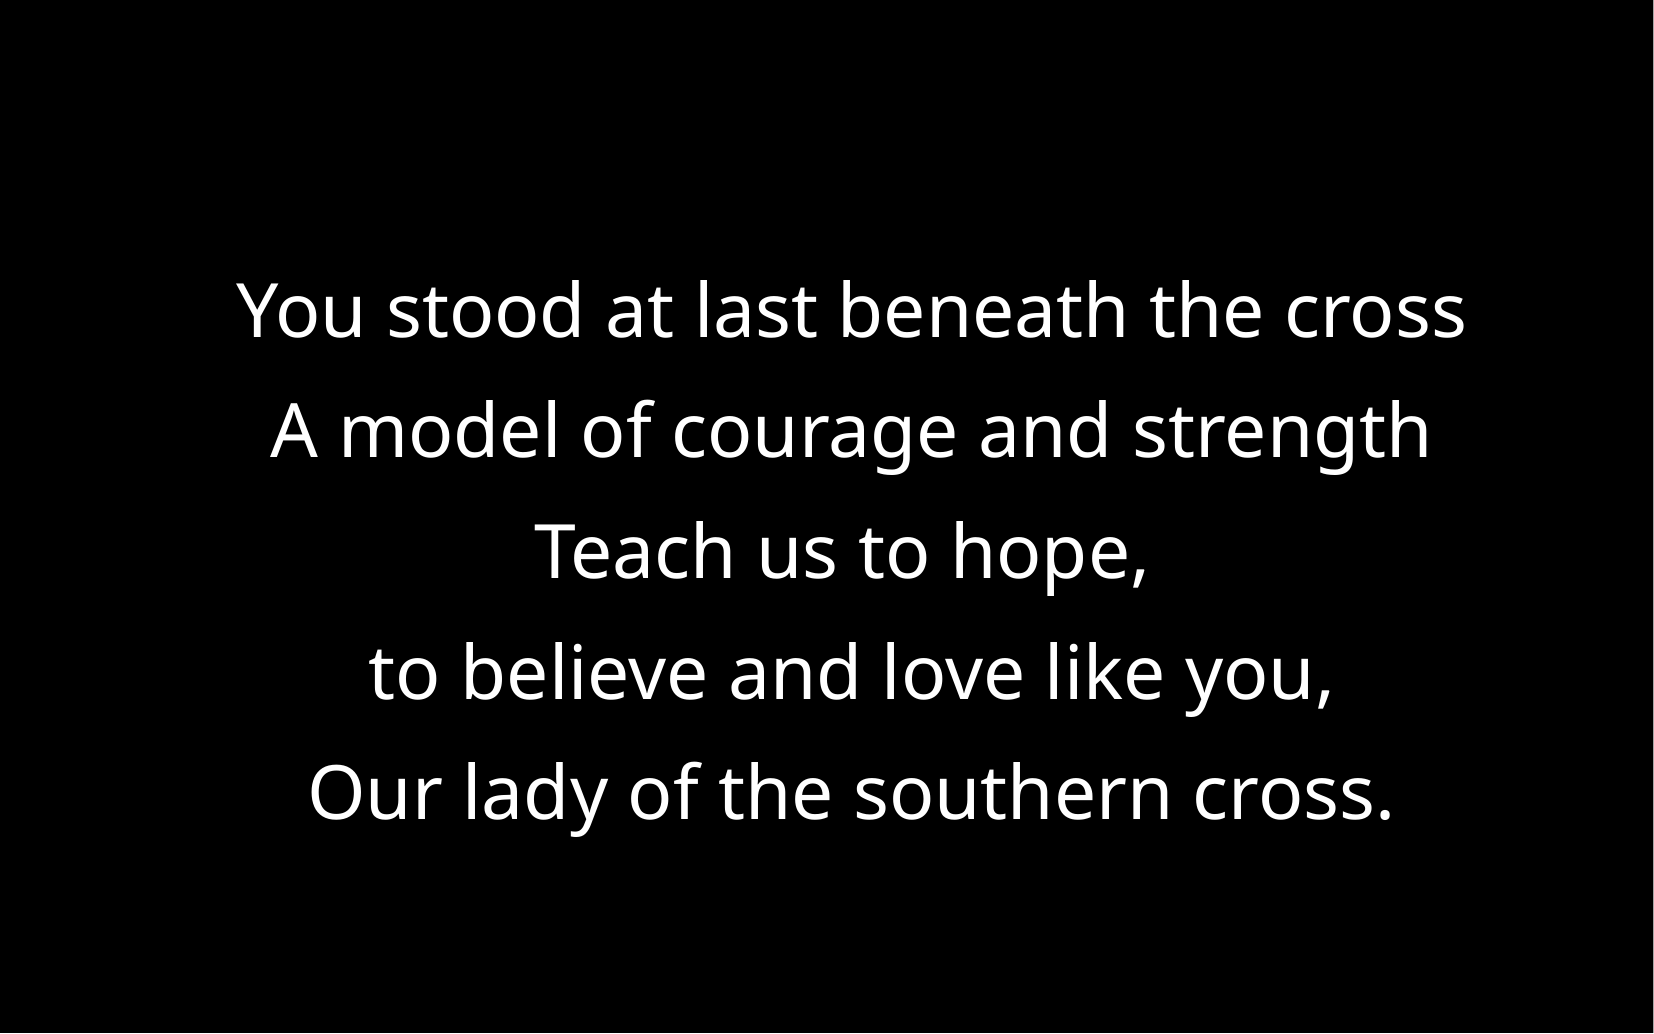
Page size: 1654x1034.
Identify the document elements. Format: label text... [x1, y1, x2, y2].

list You stood at last beneath the cross A model of courage and strength Teach us to hope, to believe and love like you, Our lady of the southern cross. [0, 255, 1653, 855]
